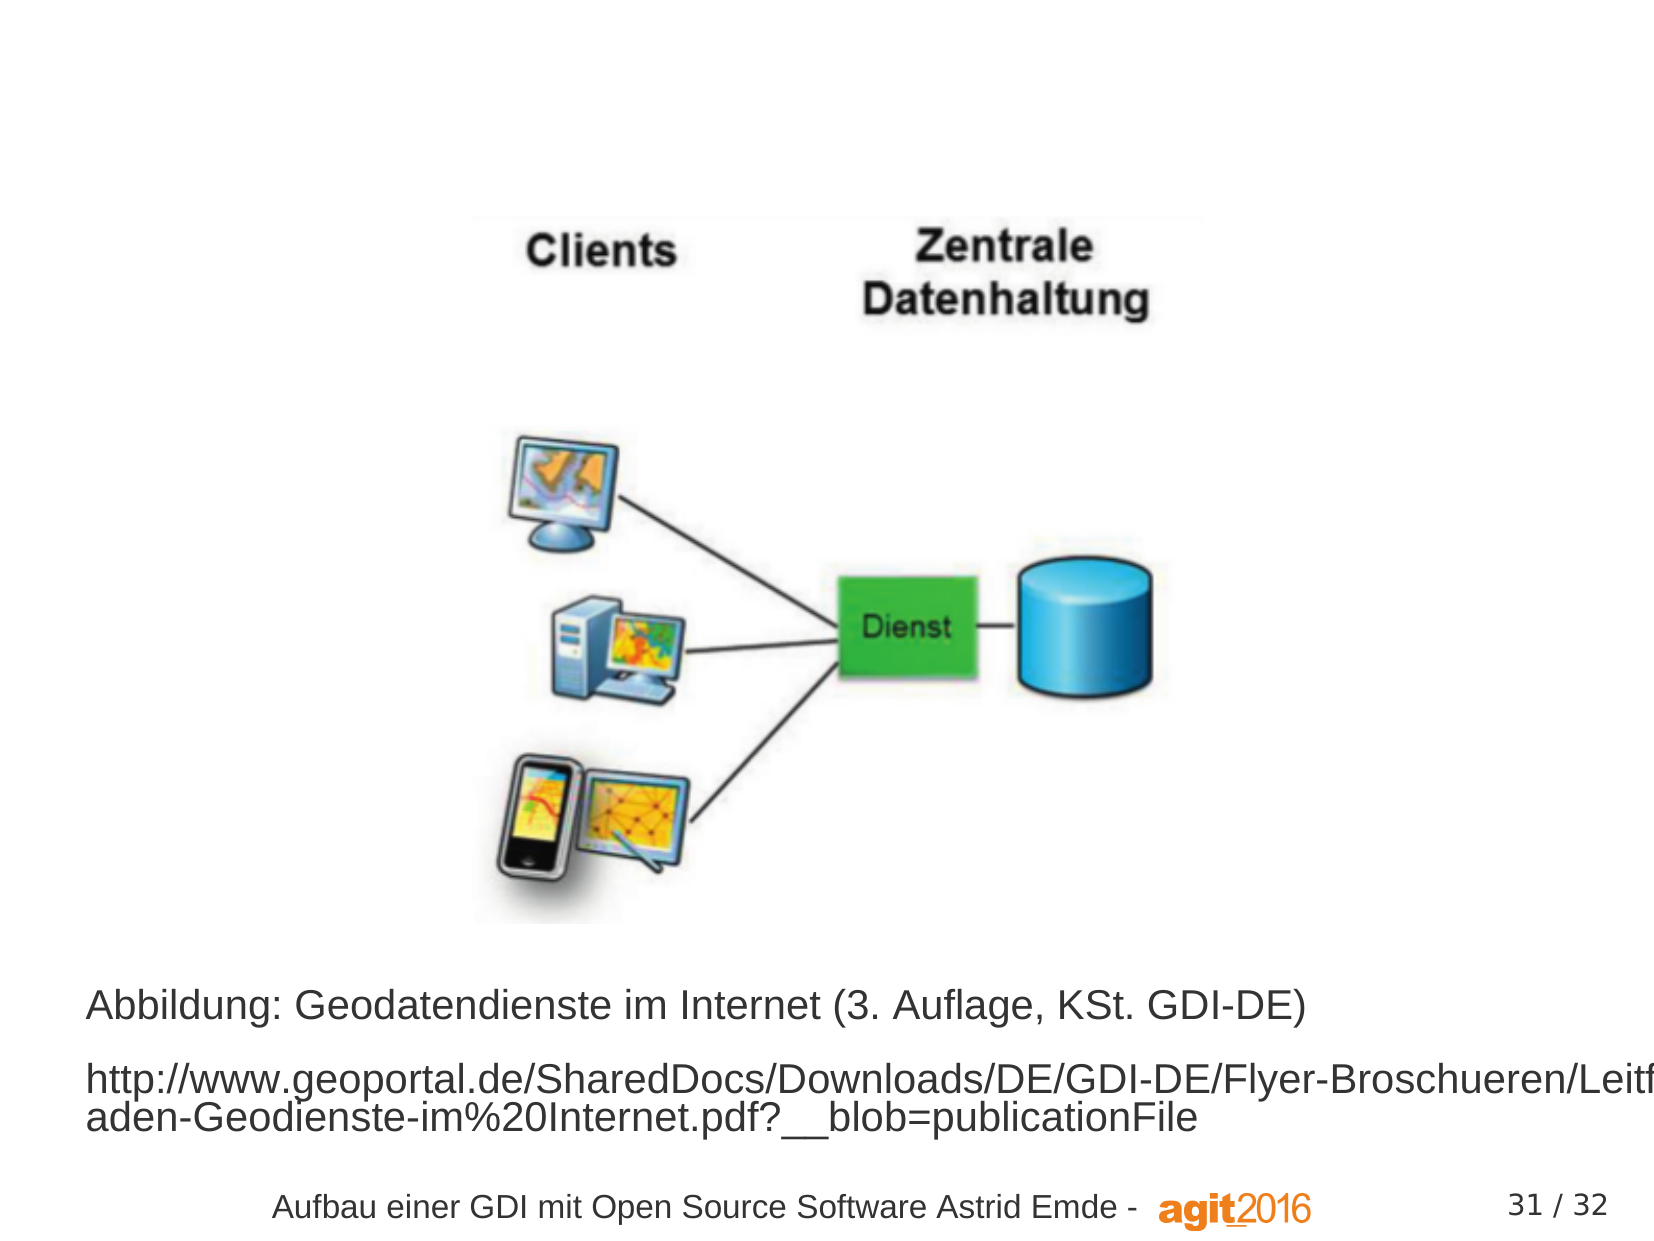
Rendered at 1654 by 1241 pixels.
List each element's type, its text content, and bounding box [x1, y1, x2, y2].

picture [472, 206, 1204, 924]
text_box Abbildung: Geodatendienste im Internet (3. Auflage, KSt. GDI-DE) http://www.geoportal.de/SharedDocs/Downloads/DE/GDI-DE/Flyer-Broschueren/Leitfaden-Geodienste-im%20Internet.pdf?__blob=publicationFile [0, 974, 1654, 1241]
